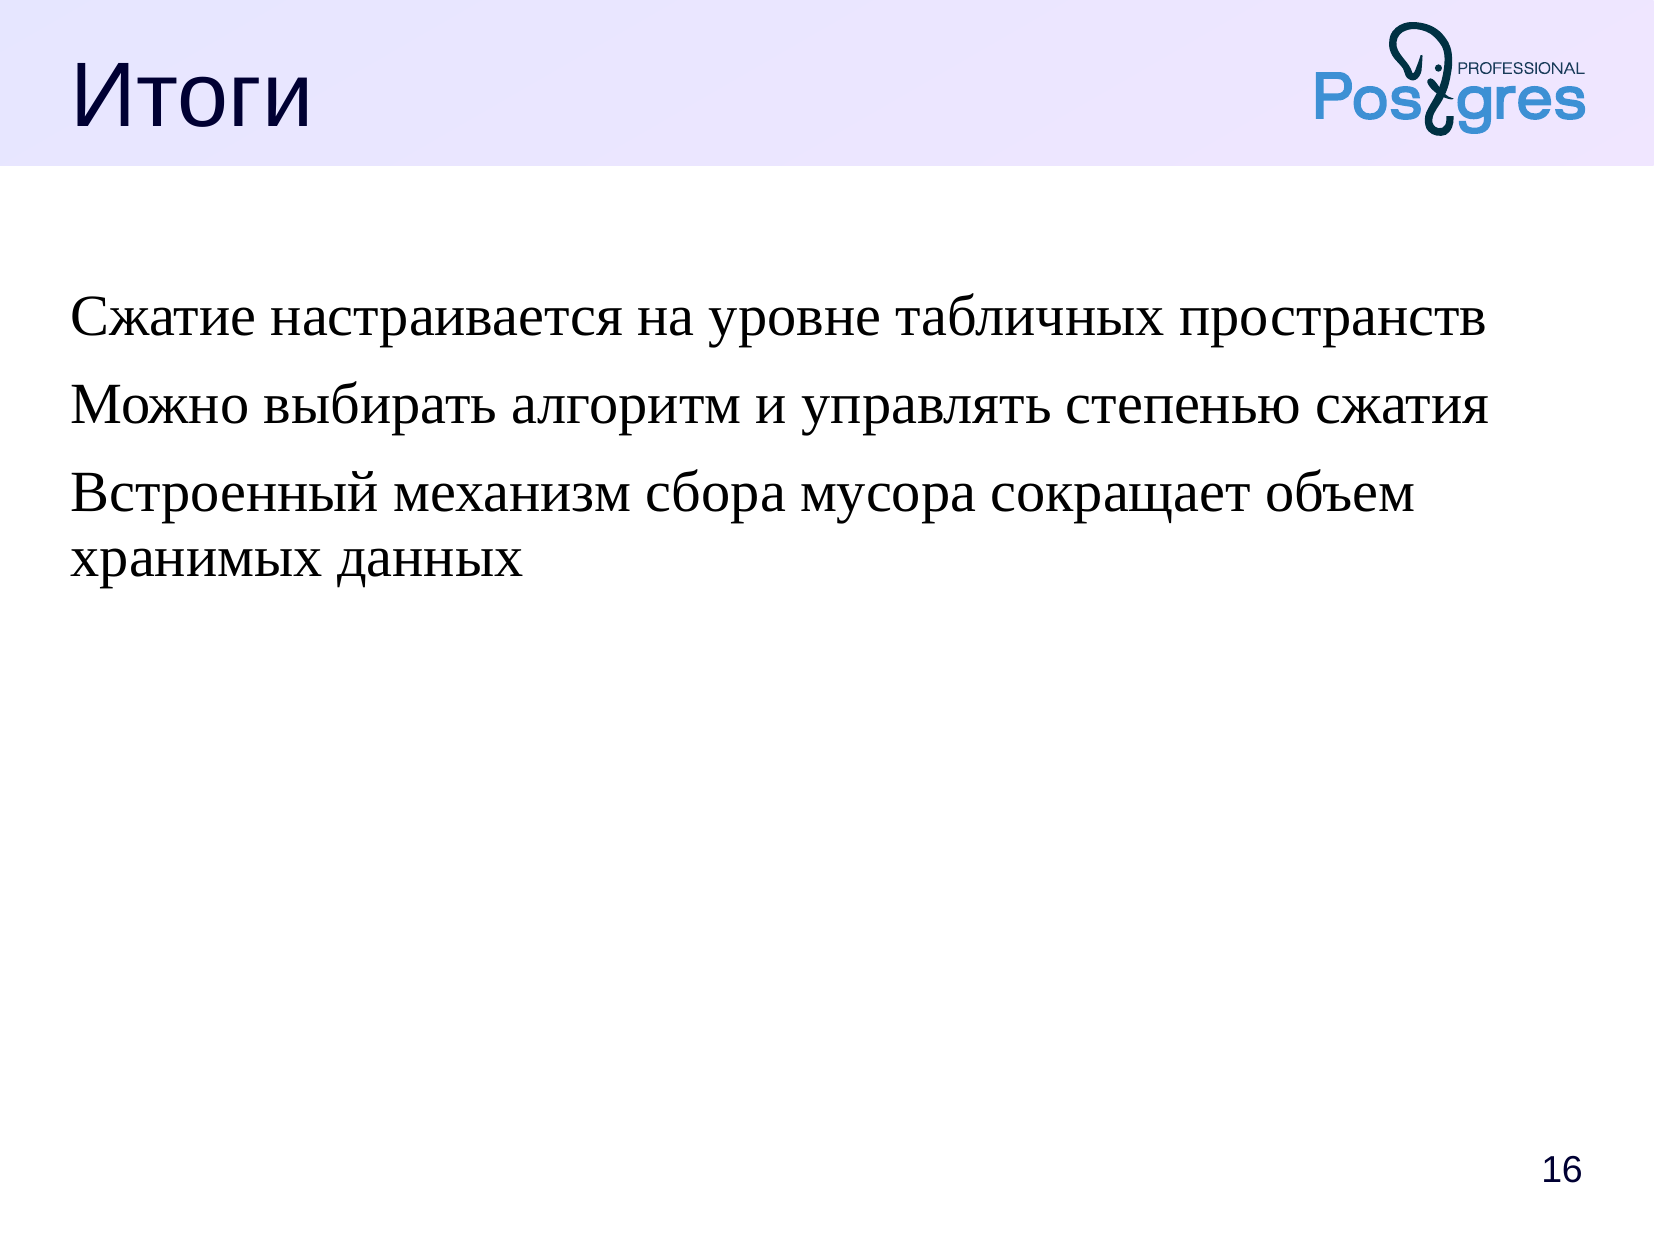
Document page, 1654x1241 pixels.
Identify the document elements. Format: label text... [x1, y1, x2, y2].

title Итоги [70, 43, 1241, 147]
list Сжатие настраивается на уровне табличных пространств Можно выбирать алгоритм и управлять степенью сжатия Встроенный механизм сбора мусора сокращает объем хранимых данных [70, 283, 1583, 1134]
